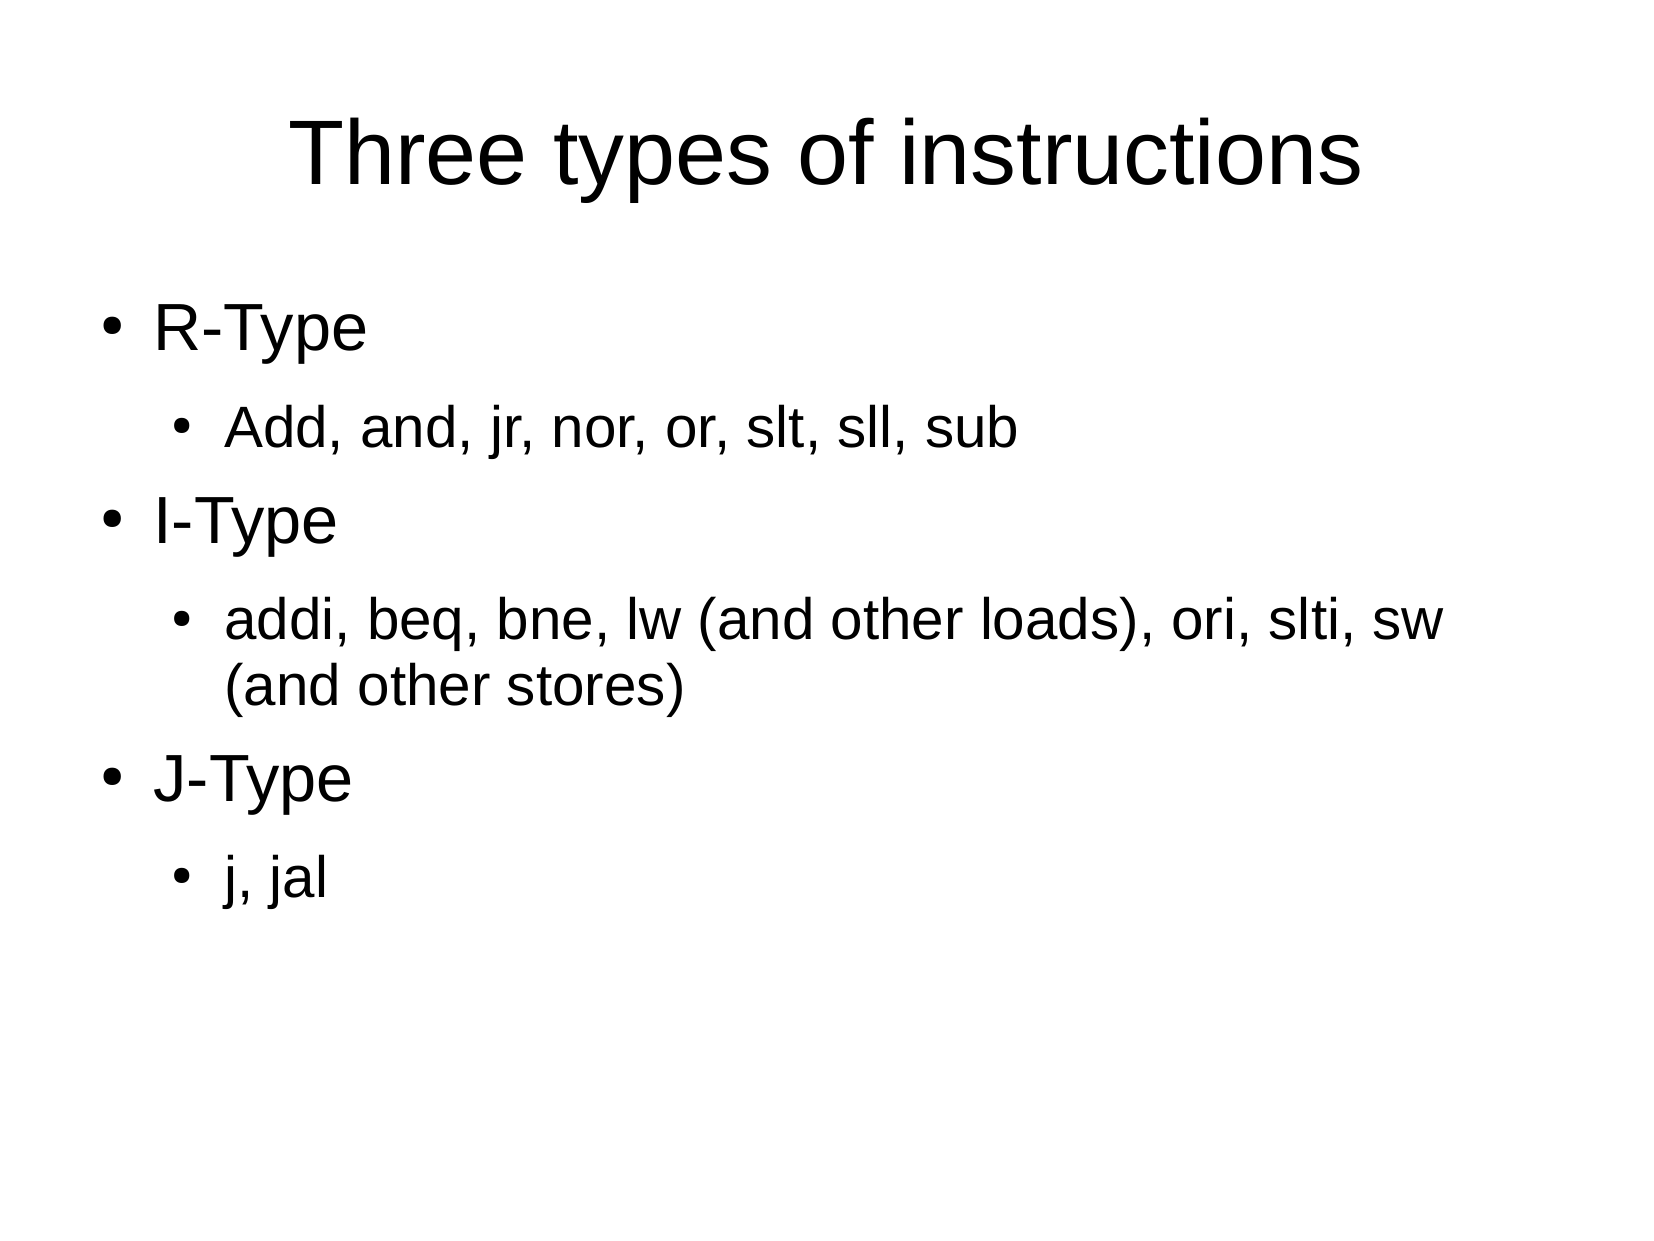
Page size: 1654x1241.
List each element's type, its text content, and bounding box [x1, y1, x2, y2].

list R-Type Add, and, jr, nor, or, slt, sll, sub I-Type addi, beq, bne, lw (and other loads), ori, slti, sw (and other stores) J-Type j, jal [82, 290, 1571, 1010]
title Three types of instructions [82, 49, 1571, 257]
